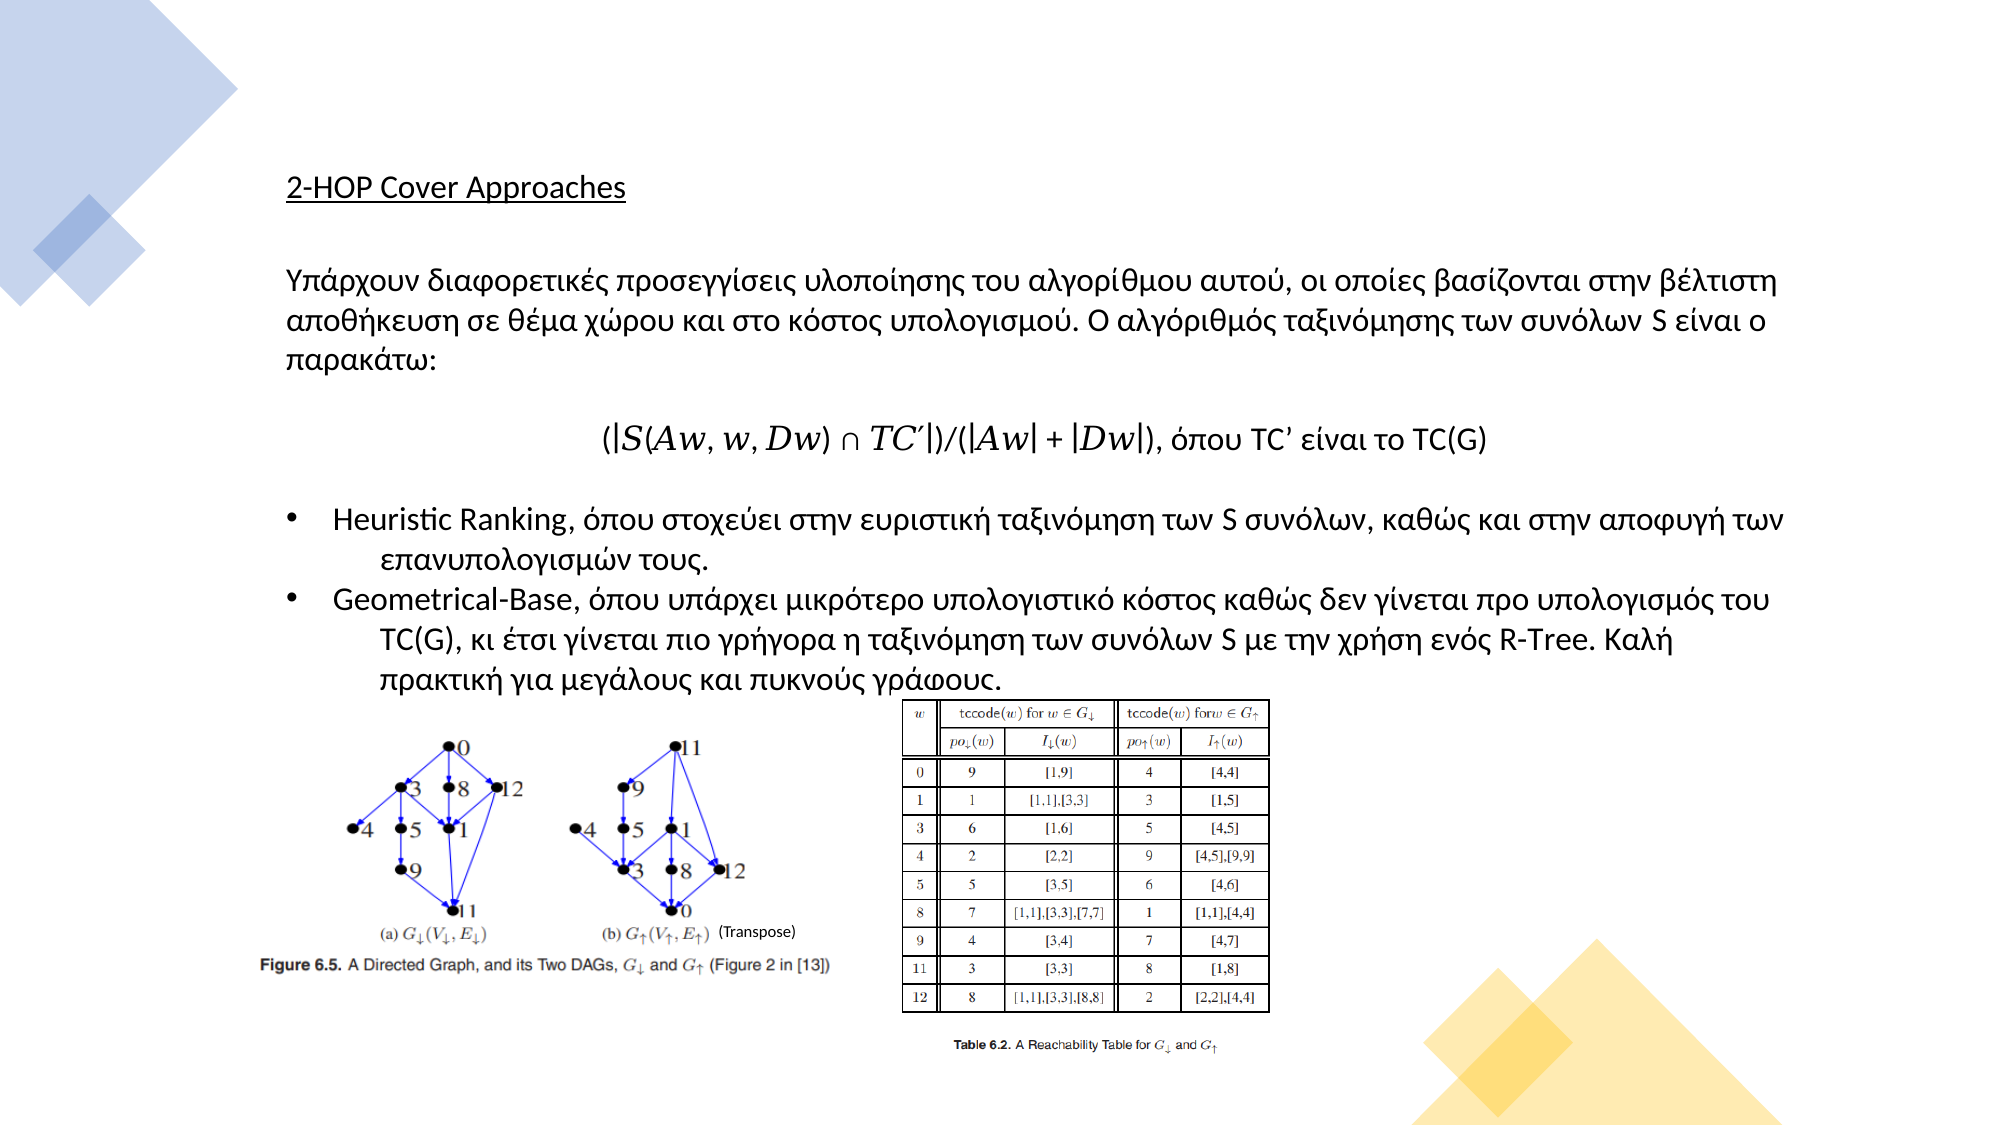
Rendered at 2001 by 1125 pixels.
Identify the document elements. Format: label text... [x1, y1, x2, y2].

text_box [0, 0, 2000, 1125]
picture [891, 690, 1304, 1059]
text_box Υπάρχουν διαφορετικές προσεγγίσεις υλοποίησης του αλγορίθμου αυτού, οι οποίες βασίζονται στην βέλτιστη αποθήκευση σε θέμα χώρου και στο κόστος υπολογισμού. Ο αλγόριθμός ταξινόμησης των συνόλων S είναι ο παρακάτω: (∣𝑆(𝐴𝑤, 𝑤, 𝐷𝑤) ∩ 𝑇𝐶′∣)/(∣𝐴𝑤∣ + ∣𝐷𝑤∣), όπου TC’ είναι το TC(G) Heuristic Ranking, όπου στοχεύει στην ευριστική ταξινόμηση των S συνόλων, καθώς και στην αποφυγή των επανυπολογισμών τους. Geometrical-Base, όπου υπάρχει μικρότερο υπολογιστικό κόστος καθώς δεν γίνεται προ υπολογισμός του TC(G), κι έτσι γίνεται πιο γρήγορα η ταξινόμηση των συνόλων S με την χρήση ενός R-Tree. Καλή πρακτική για μεγάλους και πυκνούς γράφους. [271, 250, 1819, 993]
picture [203, 726, 875, 979]
text_box 2-HOP Cover Approaches [271, 157, 1272, 213]
text_box (Transpose) [703, 912, 815, 949]
